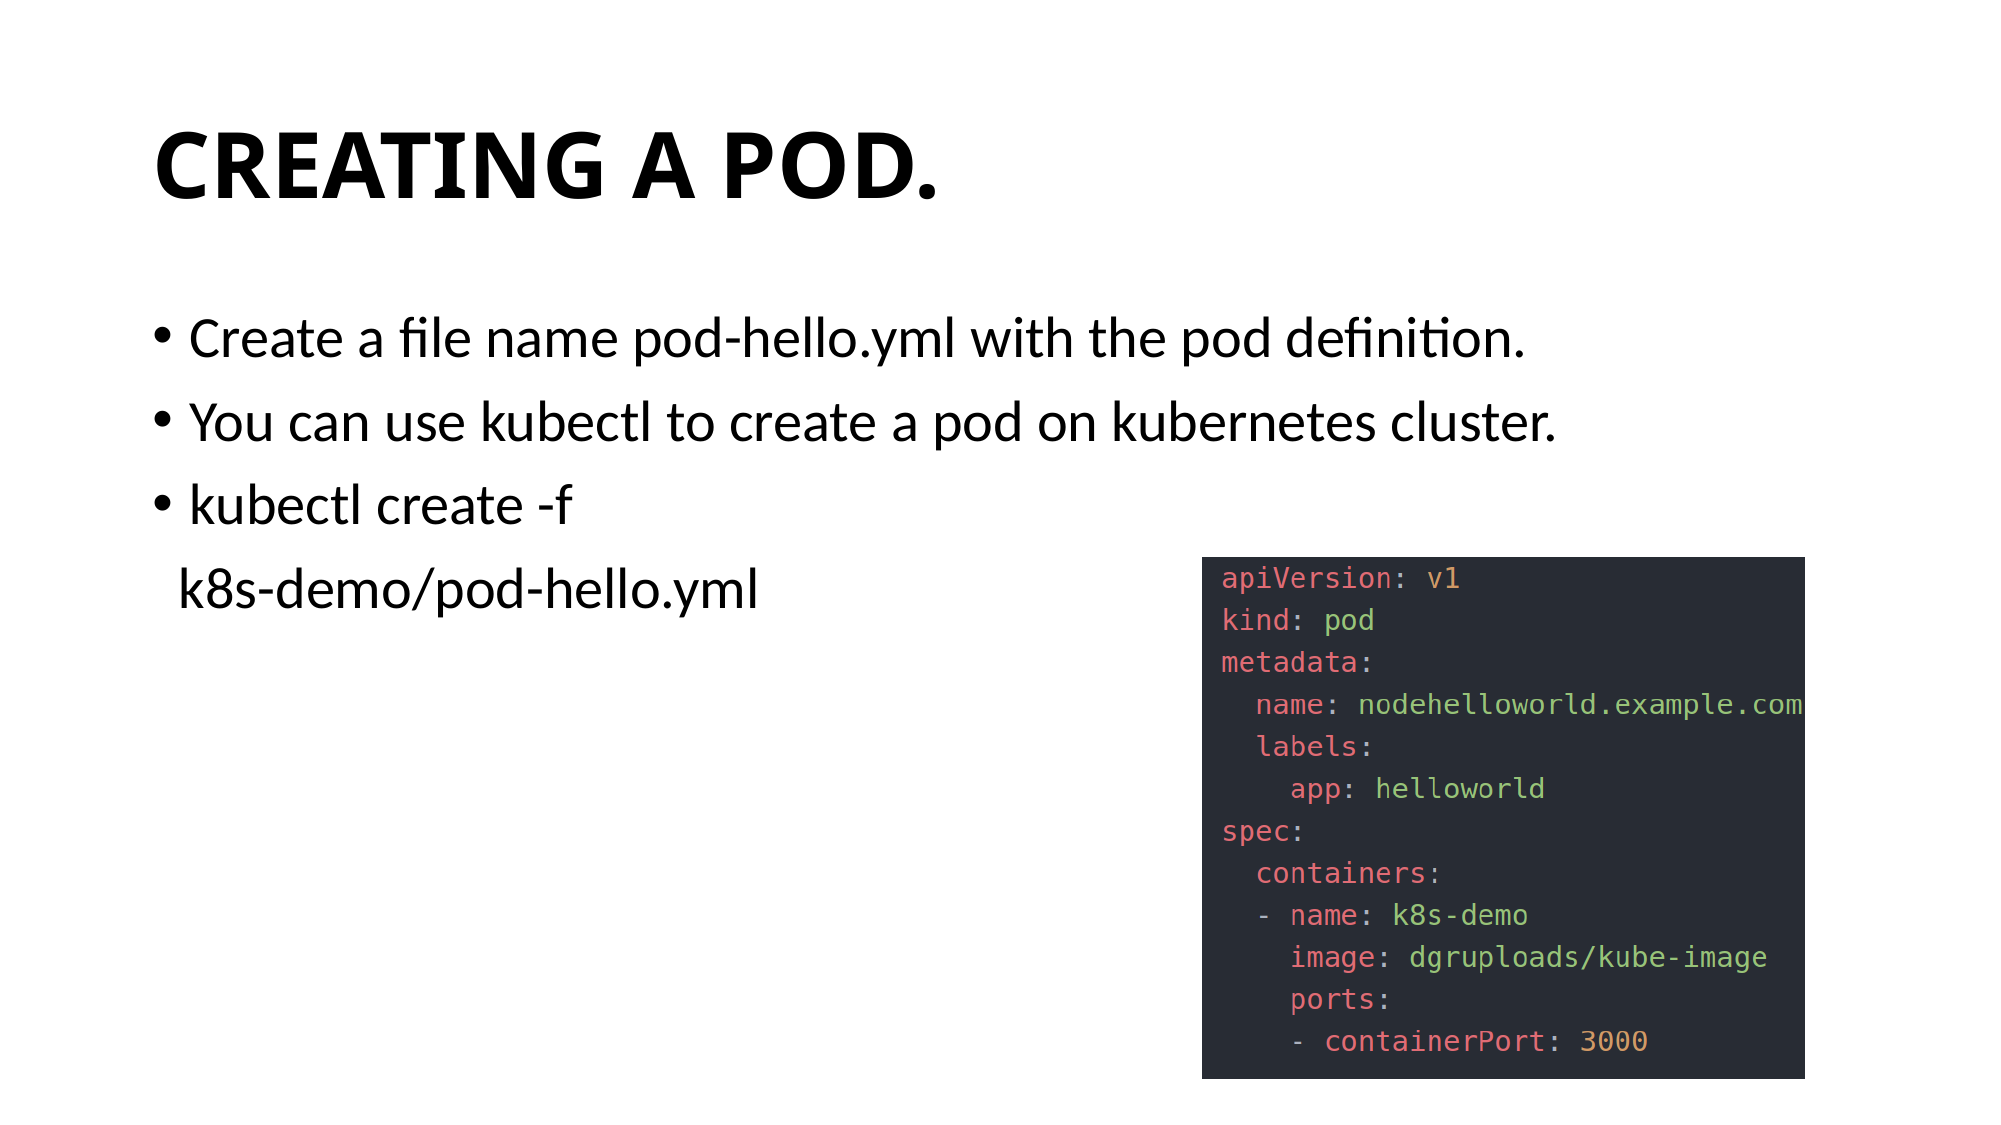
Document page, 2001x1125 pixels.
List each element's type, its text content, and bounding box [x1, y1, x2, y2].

list Create a file name pod-hello.yml with the pod definition. You can use kubectl to create a pod on kubernetes cluster. kubectl create -f k8s-demo/pod-hello.yml [137, 299, 1863, 1014]
picture [1202, 557, 1805, 1079]
title CREATING A POD. [137, 59, 1863, 278]
